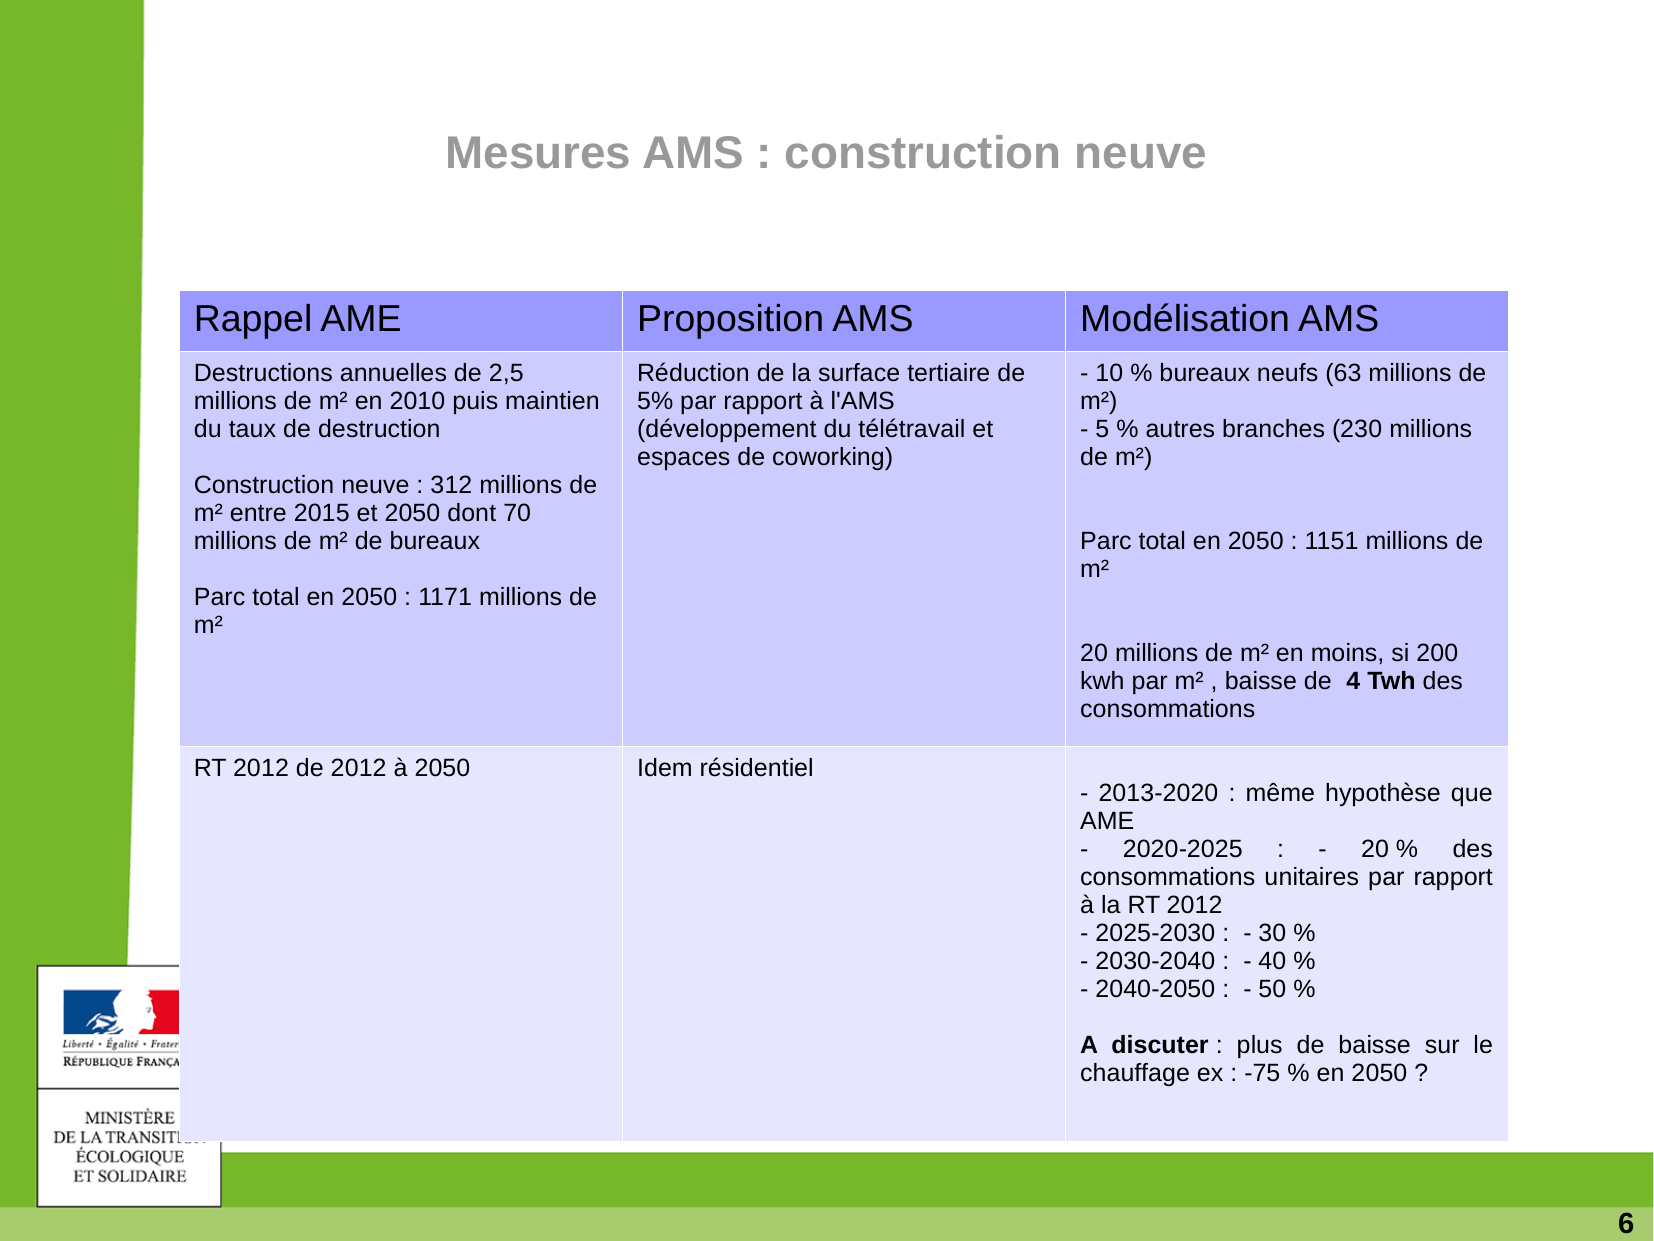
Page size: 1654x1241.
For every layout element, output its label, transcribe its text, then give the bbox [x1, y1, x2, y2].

table_cell Destructions annuelles de 2,5 millions de m² en 2010 puis maintien du taux de destruction Construction neuve : 312 millions de m² entre 2015 et 2050 dont 70 millions de m² de bureaux Parc total en 2050 : 1171 millions de m² [180, 352, 622, 746]
picture [0, 0, 1654, 1241]
table_header Rappel AME [180, 291, 622, 351]
table_cell Réduction de la surface tertiaire de 5% par rapport à l'AMS (développement du télétravail et espaces de coworking) [623, 352, 1065, 746]
table_cell Idem résidentiel [623, 747, 1065, 1141]
table_header Modélisation AMS [1066, 291, 1508, 351]
table_cell RT 2012 de 2012 à 2050 [180, 747, 622, 1141]
table_cell - 2013-2020 : même hypothèse que AME - 2020-2025 : - 20 % des consommations unitaires par rapport à la RT 2012 - 2025-2030 : - 30 % - 2030-2040 : - 40 % - 2040-2050 : - 50 % A discuter : plus de baisse sur le chauffage ex : -75 % en 2050 ? [1066, 747, 1508, 1141]
title Mesures AMS : construction neuve [82, 49, 1571, 257]
table_cell - 10 % bureaux neufs (63 millions de m²) - 5 % autres branches (230 millions de m²) Parc total en 2050 : 1151 millions de m² 20 millions de m² en moins, si 200 kwh par m² , baisse de 4 Twh des consommations [1066, 352, 1508, 746]
table_header Proposition AMS [623, 291, 1065, 351]
